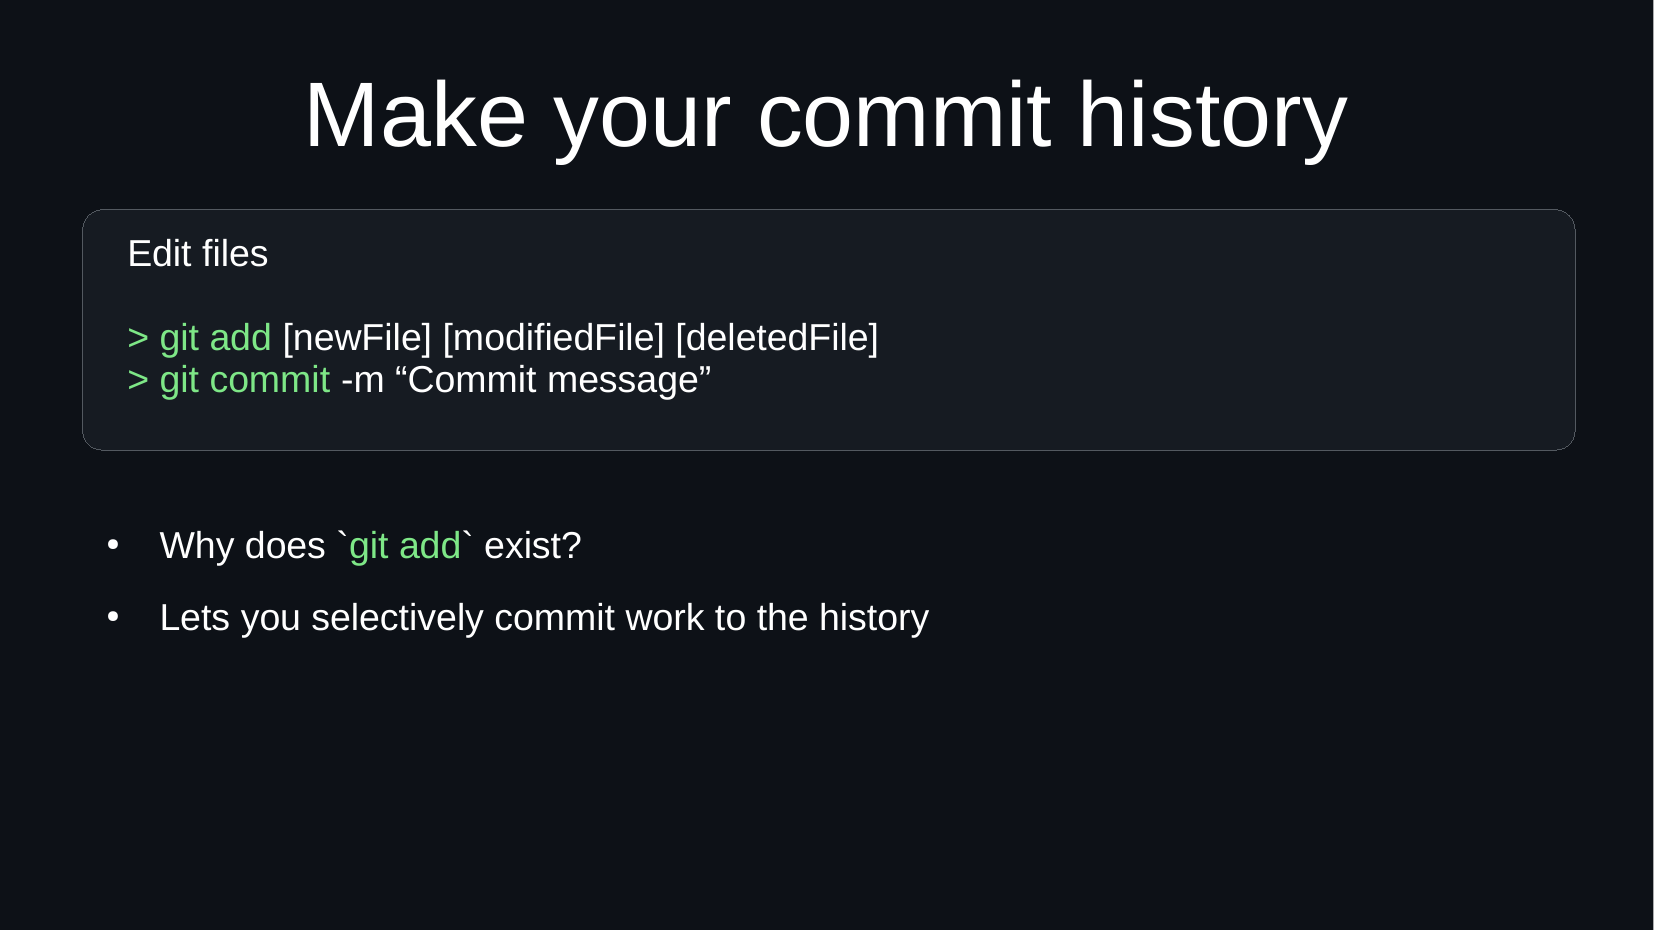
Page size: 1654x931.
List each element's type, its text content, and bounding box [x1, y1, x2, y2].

text_box Edit files > git add [newFile] [modifiedFile] [deletedFile] > git commit -m “Commit message” [112, 225, 1576, 408]
text_box [82, 209, 1576, 451]
title Make your commit history [82, 37, 1571, 193]
list Why does `git add` exist? Lets you selectively commit work to the history [88, 525, 1577, 863]
